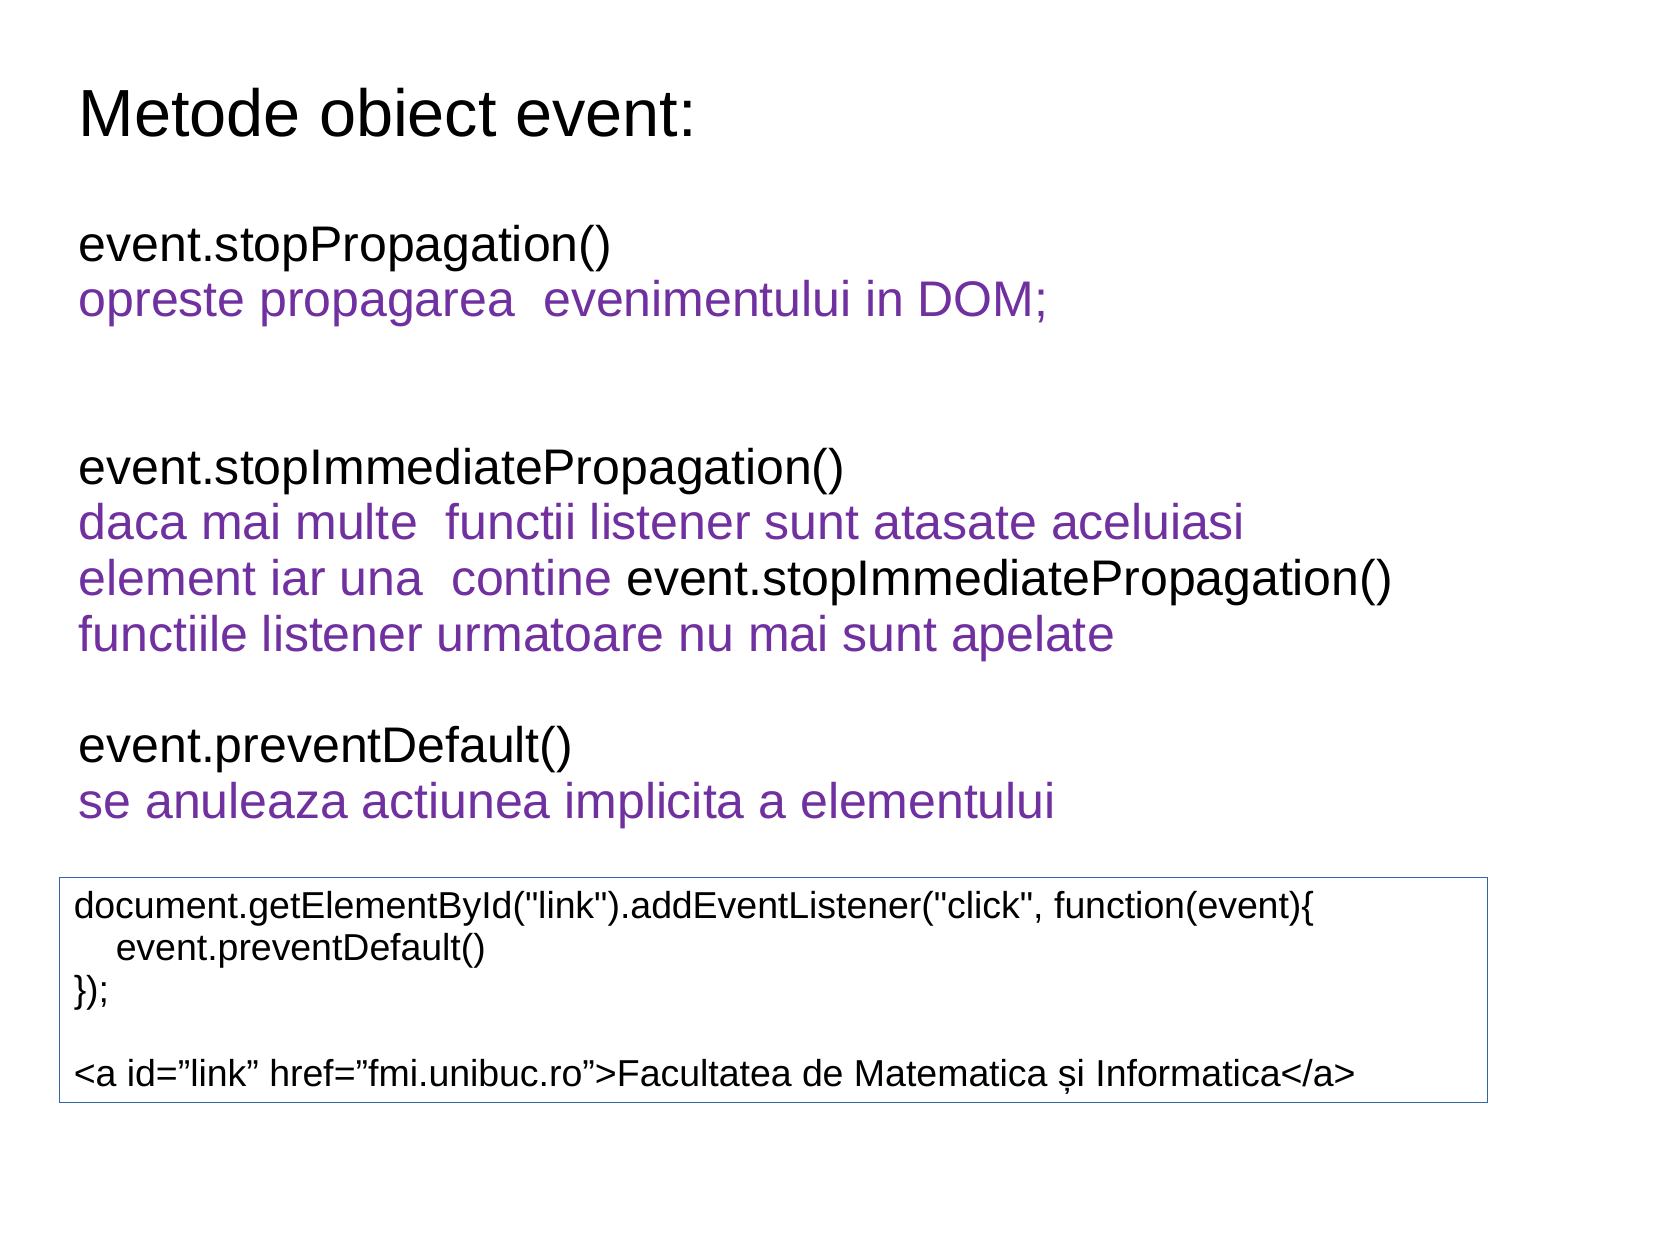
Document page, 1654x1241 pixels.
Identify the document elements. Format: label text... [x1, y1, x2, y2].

text_box document.getElementById("link").addEventListener("click", function(event){ event.preventDefault() }); <a id=”link” href=”fmi.unibuc.ro”>Facultatea de Matematica și Informatica</a> [59, 877, 1488, 1103]
text_box Metode obiect event: event.stopPropagation() opreste propagarea evenimentului in DOM; event.stopImmediatePropagation() daca mai multe functii listener sunt atasate aceluiasi element iar una contine event.stopImmediatePropagation() functiile listener urmatoare nu mai sunt apelate event.preventDefault() se anuleaza actiunea implicita a elementului [64, 68, 1423, 877]
